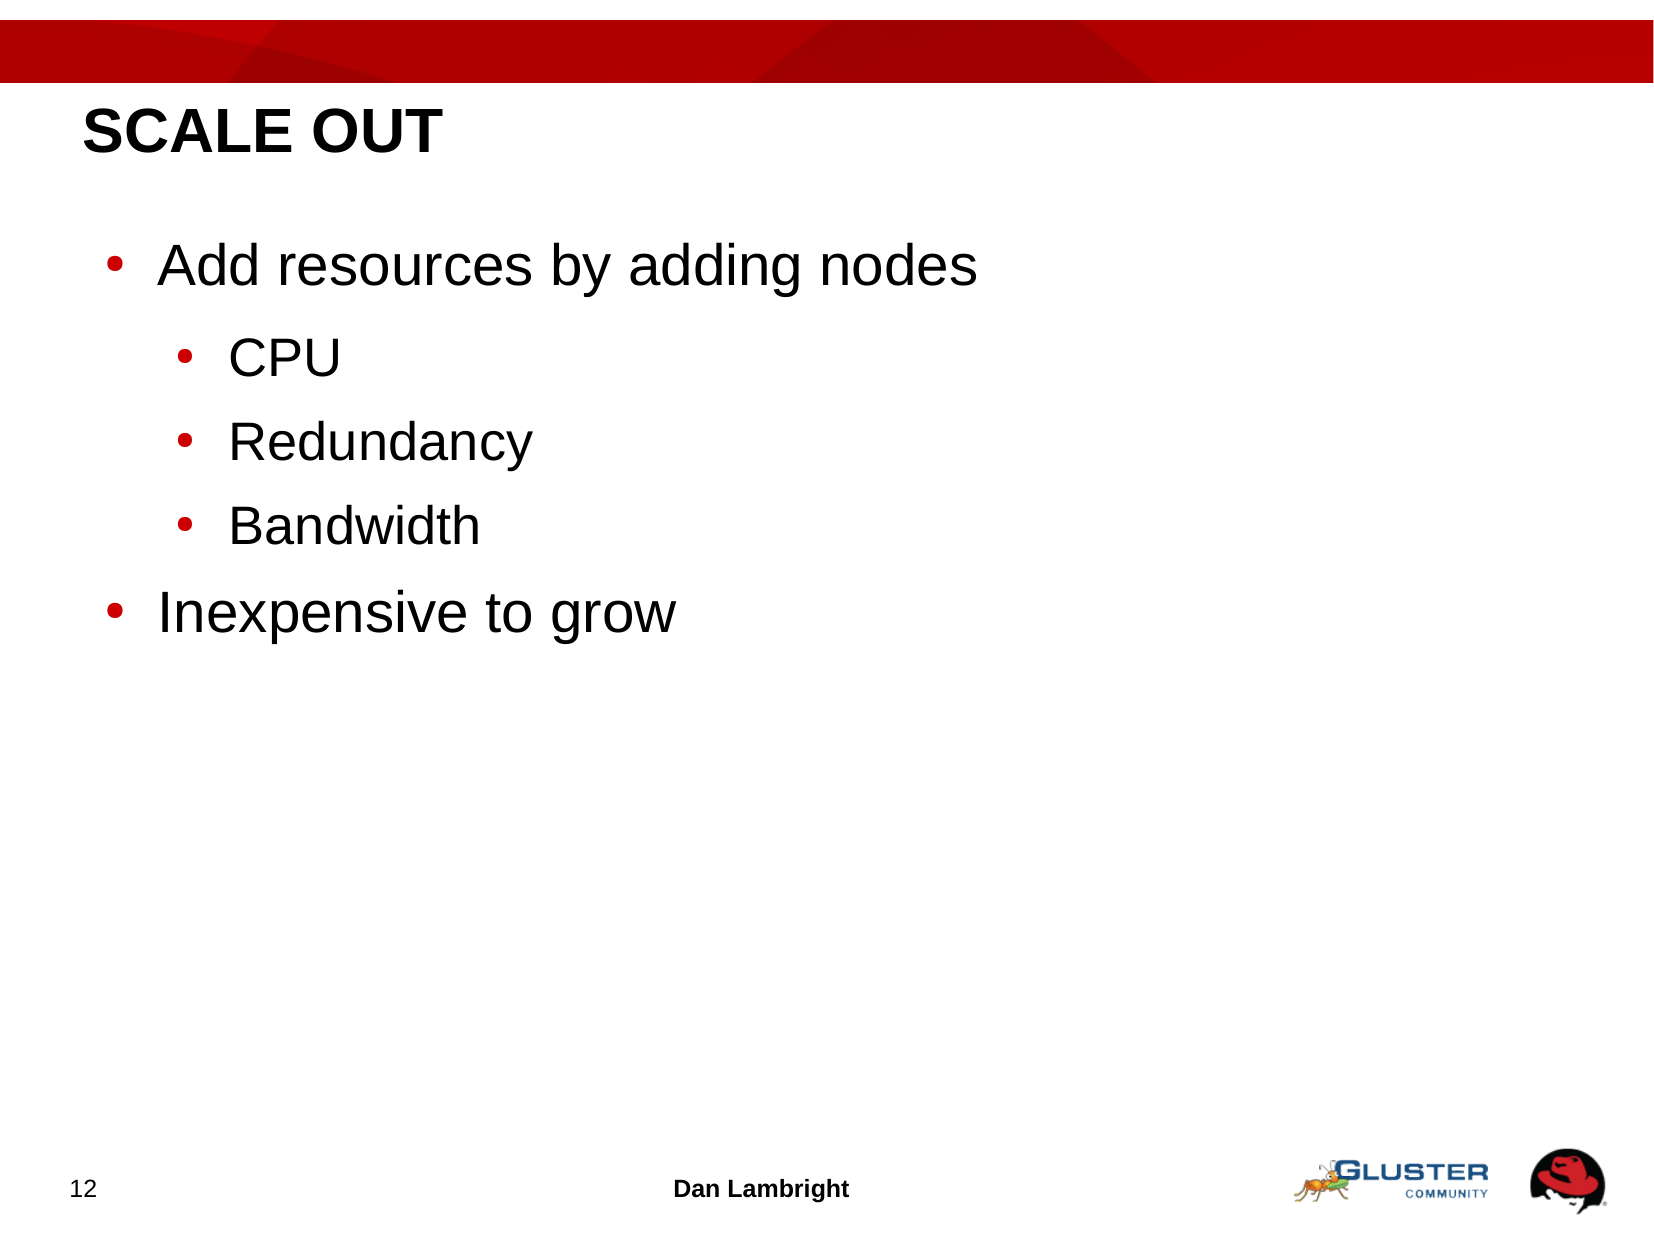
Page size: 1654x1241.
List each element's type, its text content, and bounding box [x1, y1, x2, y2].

picture [1294, 1158, 1488, 1203]
list Add resources by adding nodes CPU Redundancy Bandwidth Inexpensive to grow [86, 232, 1576, 1027]
title SCALE OUT [82, 37, 1571, 226]
picture [0, 20, 1654, 83]
picture [1529, 1146, 1613, 1224]
